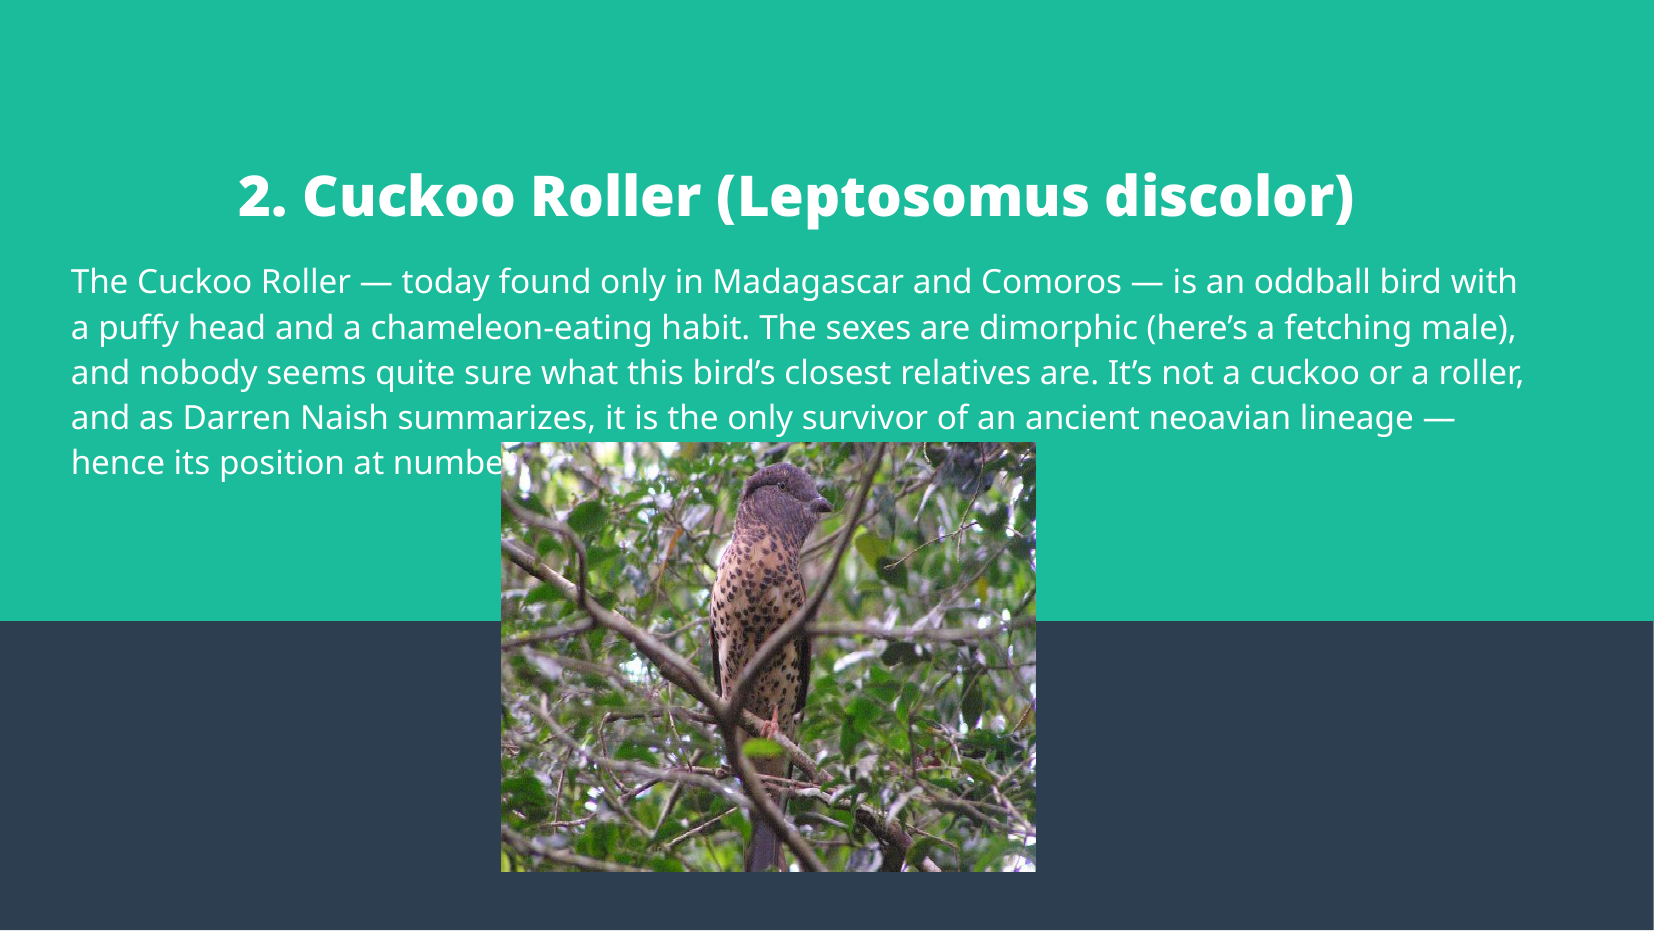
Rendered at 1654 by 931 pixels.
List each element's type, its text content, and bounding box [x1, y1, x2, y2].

picture [501, 442, 1036, 872]
title 2. Cuckoo Roller (Leptosomus discolor) [29, 118, 1565, 229]
list The Cuckoo Roller — today found only in Madagascar and Comoros — is an oddball bird with a puffy head and a chameleon-eating habit. The sexes are dimorphic (here’s a fetching male), and nobody seems quite sure what this bird’s closest relatives are. It’s not a cuckoo or a roller, and as Darren Naish summarizes, it is the only survivor of an ancient neoavian lineage — hence its position at number two on this list. [0, 258, 1536, 502]
